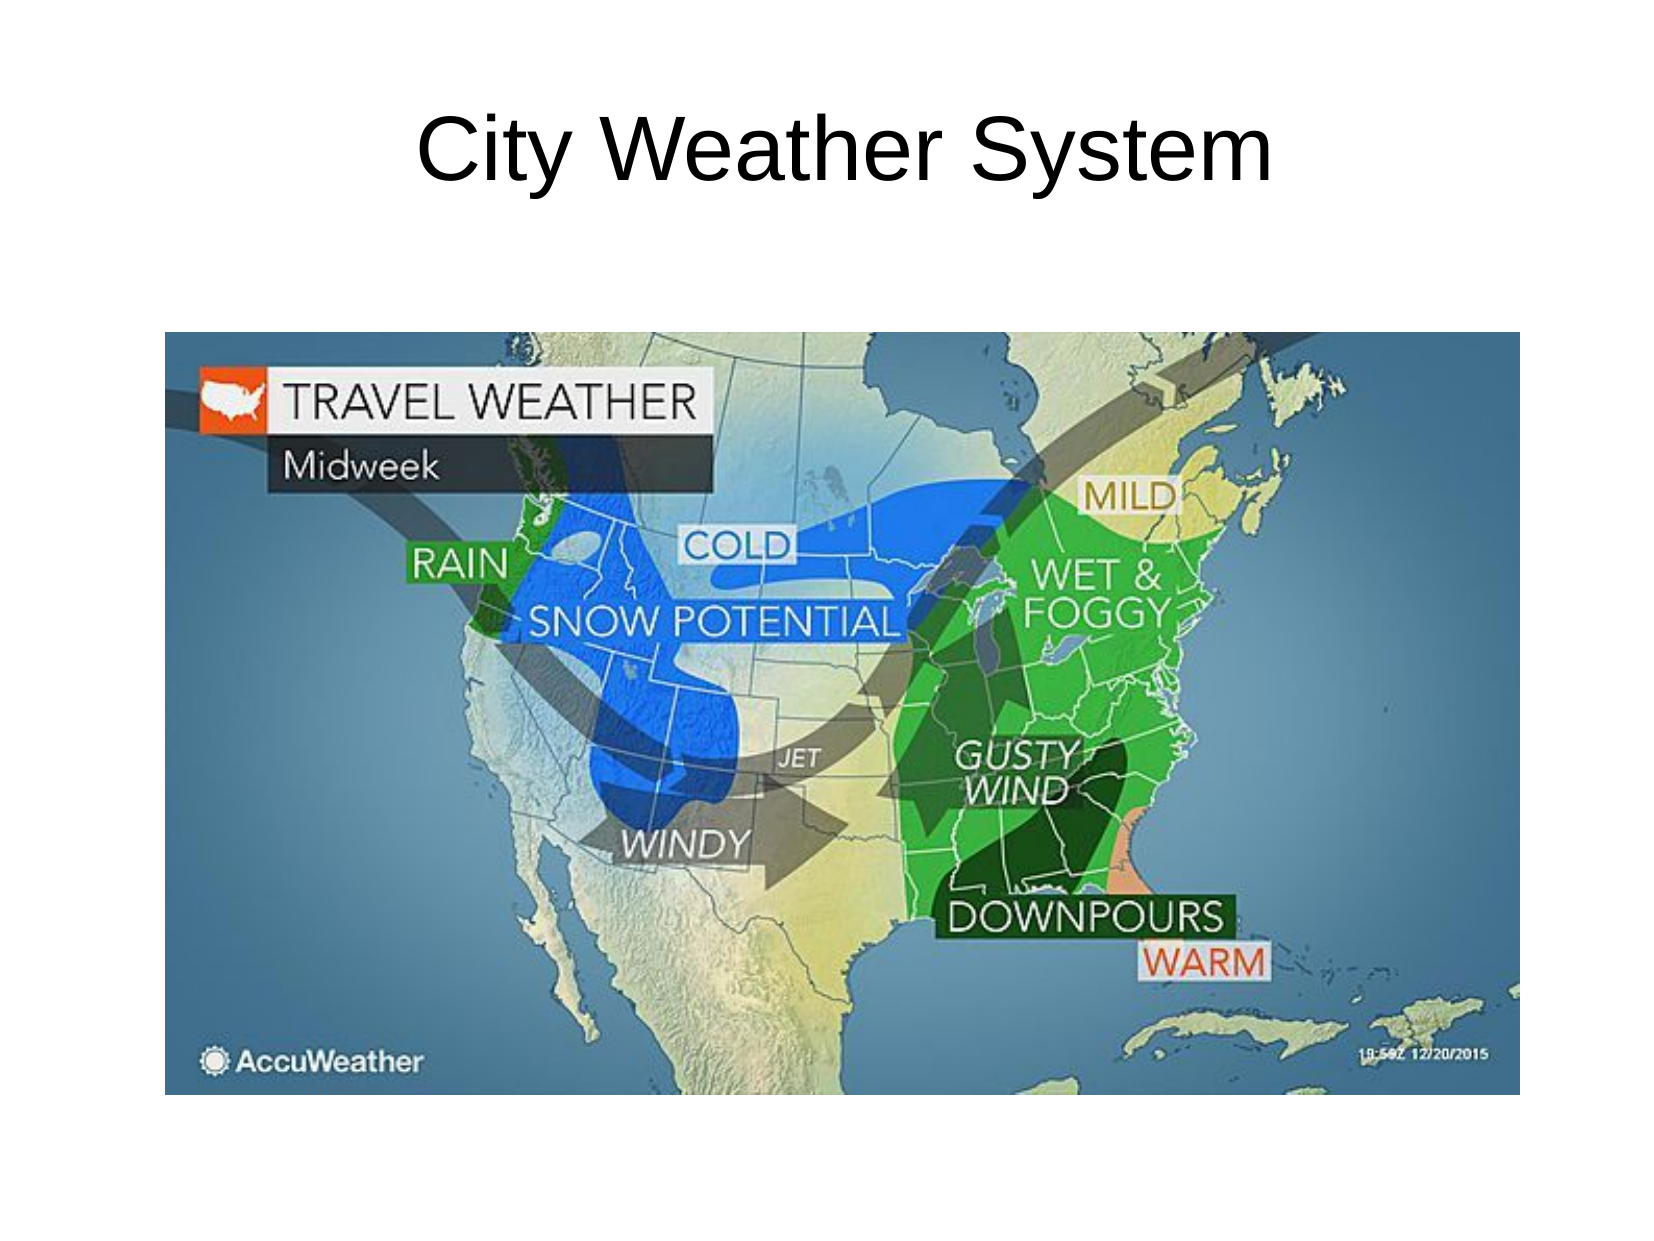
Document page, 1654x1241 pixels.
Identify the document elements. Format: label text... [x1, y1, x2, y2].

picture [165, 332, 1520, 1096]
title City Weather System [101, 45, 1591, 253]
